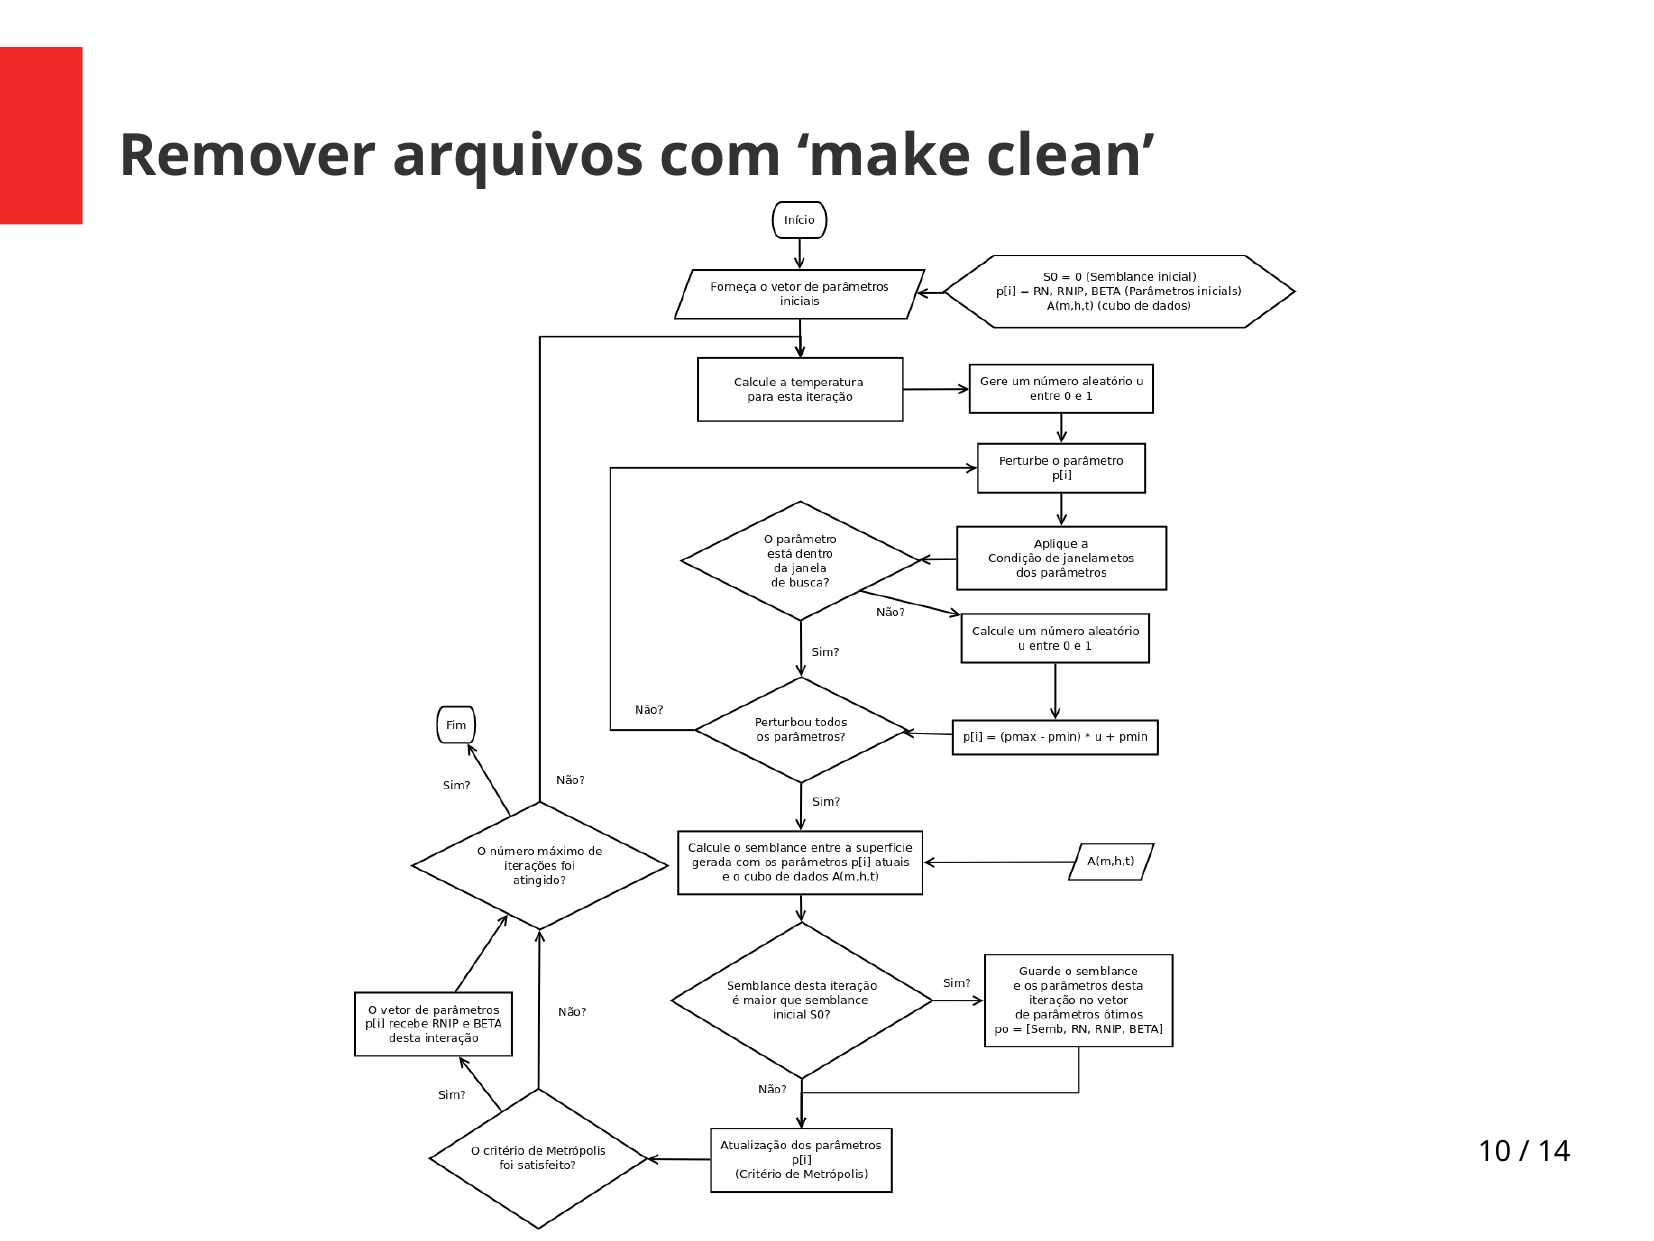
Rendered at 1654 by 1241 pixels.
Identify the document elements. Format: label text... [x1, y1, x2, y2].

picture [354, 200, 1298, 1230]
title Remover arquivos com ‘make clean’ [118, 49, 1571, 257]
